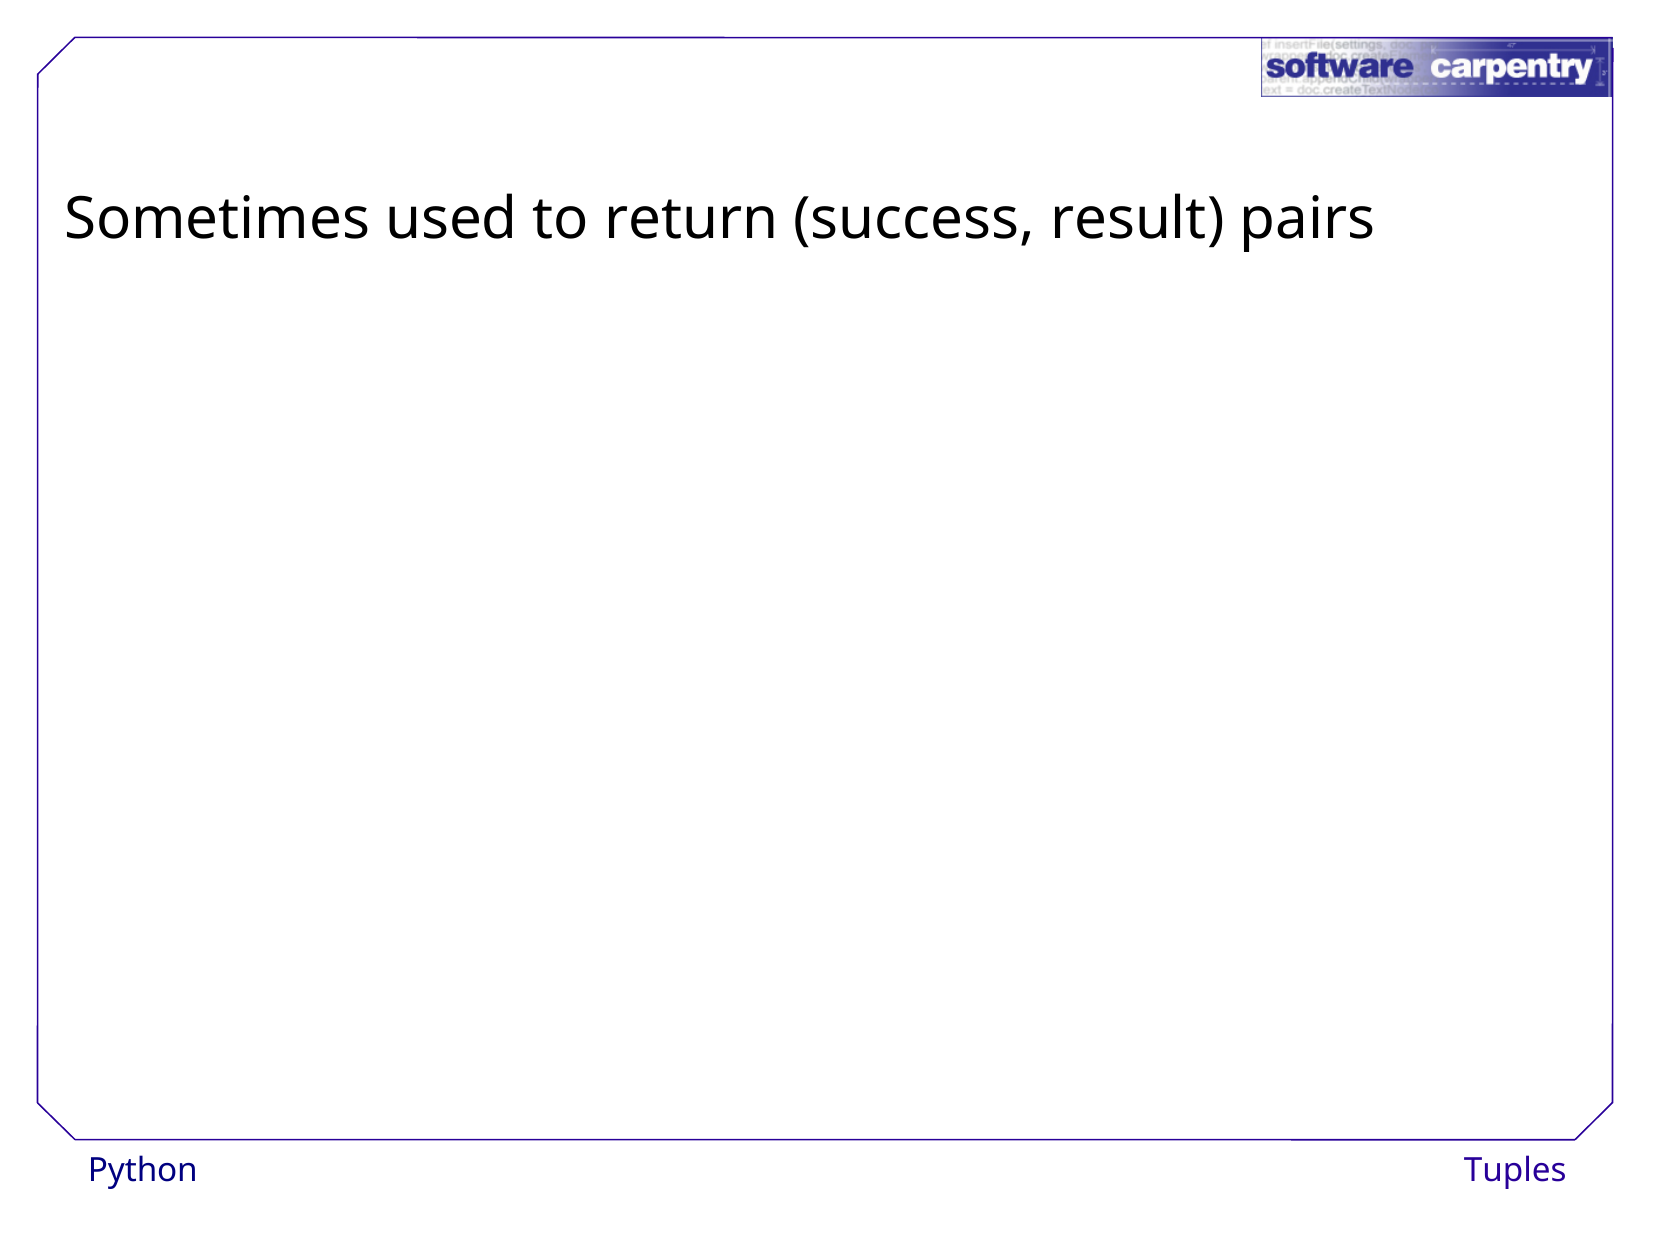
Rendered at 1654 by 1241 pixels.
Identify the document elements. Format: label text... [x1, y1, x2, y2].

picture [1261, 39, 1613, 97]
text_box Sometimes used to return (success, result) pairs [49, 138, 1541, 259]
